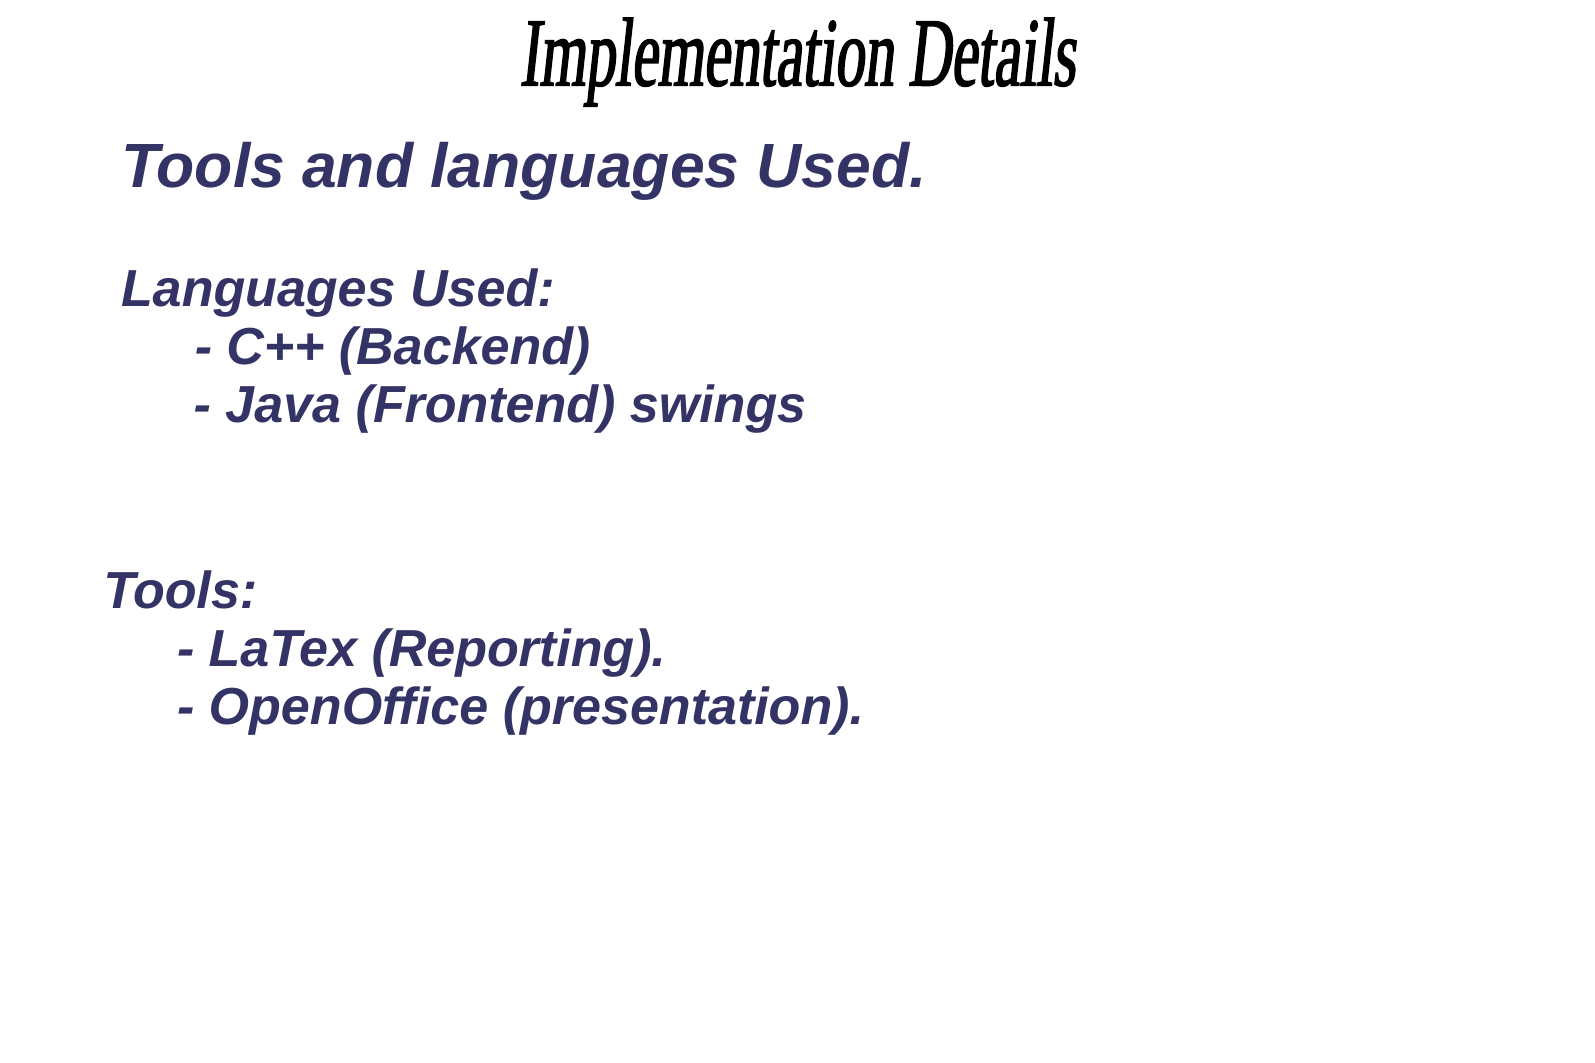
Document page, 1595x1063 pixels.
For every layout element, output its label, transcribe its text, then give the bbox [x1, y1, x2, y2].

text_box Implementation Details [583, 39, 616, 107]
text_box Implementation Details [707, 39, 731, 87]
text_box Implementation Details [1054, 39, 1077, 87]
text_box Implementation Details [1037, 17, 1055, 86]
text_box Implementation Details [1020, 40, 1036, 86]
text_box Implementation Details [658, 39, 703, 86]
text_box Implementation Details [865, 39, 894, 86]
text_box Implementation Details [838, 39, 865, 87]
text_box Implementation Details [616, 17, 633, 86]
text_box Implementation Details [764, 30, 780, 87]
text_box Implementation Details [521, 21, 545, 86]
text_box Implementation Details [730, 39, 759, 86]
text_box Implementation Details [909, 21, 953, 86]
text_box Implementation Details [996, 39, 1020, 87]
text_box Implementation Details [806, 30, 834, 87]
text_box Implementation Details [982, 30, 998, 87]
text_box Implementation Details [635, 39, 659, 87]
text_box Implementation Details [955, 39, 979, 87]
text_box Tools and languages Used. Languages Used: - C++ (Backend) - Java (Frontend) swings [106, 124, 1465, 602]
text_box Implementation Details [778, 39, 802, 87]
text_box Implementation Details [540, 39, 585, 86]
text_box Tools: - LaTex (Reporting). - OpenOffice (presentation). [88, 496, 1447, 845]
